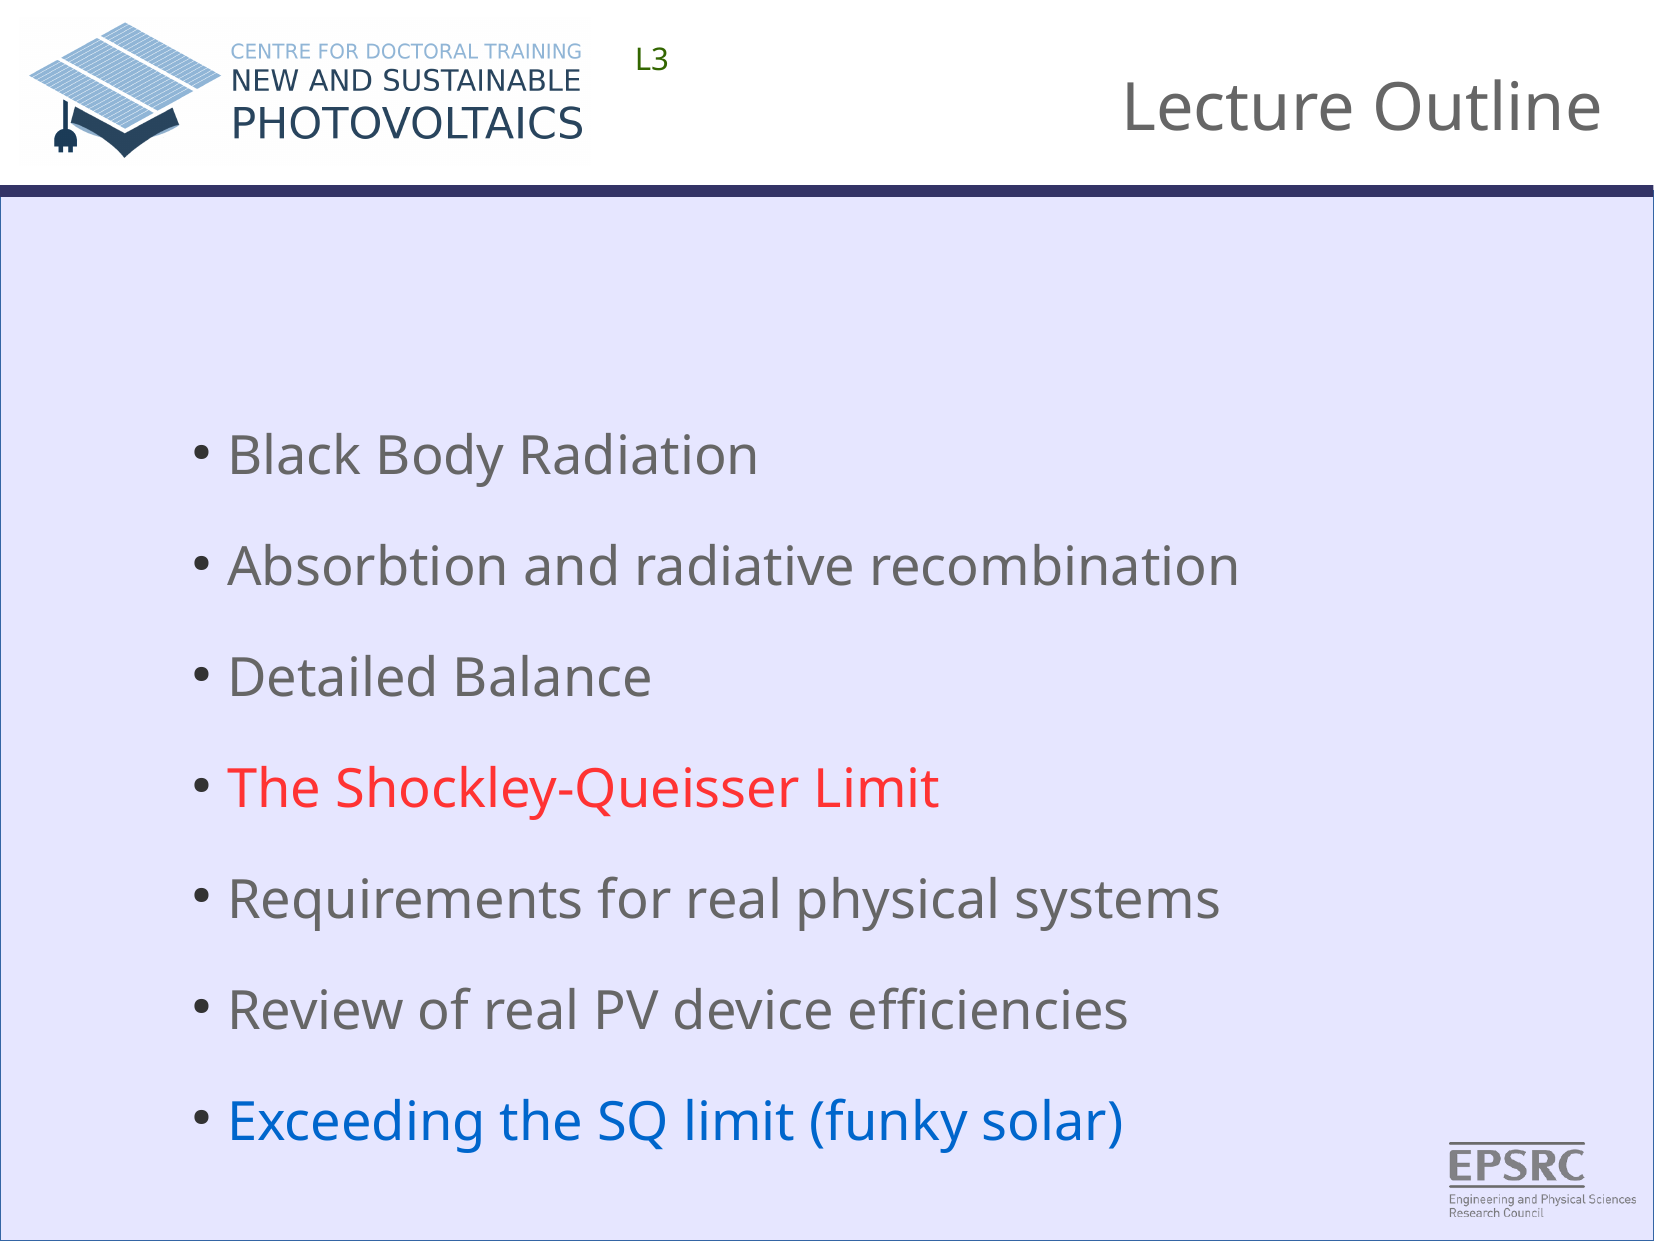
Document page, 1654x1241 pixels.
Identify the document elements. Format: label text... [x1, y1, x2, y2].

picture [19, 17, 591, 166]
text_box [0, 197, 1654, 1241]
picture [1449, 1142, 1636, 1217]
text_box Lecture Outline [767, 51, 1619, 142]
text_box L3 [620, 29, 880, 80]
text_box Black Body Radiation Absorbtion and radiative recombination Detailed Balance The Shockley-Queisser Limit Requirements for real physical systems Review of real PV device efficiencies Exceeding the SQ limit (funky solar) [177, 372, 1418, 1063]
